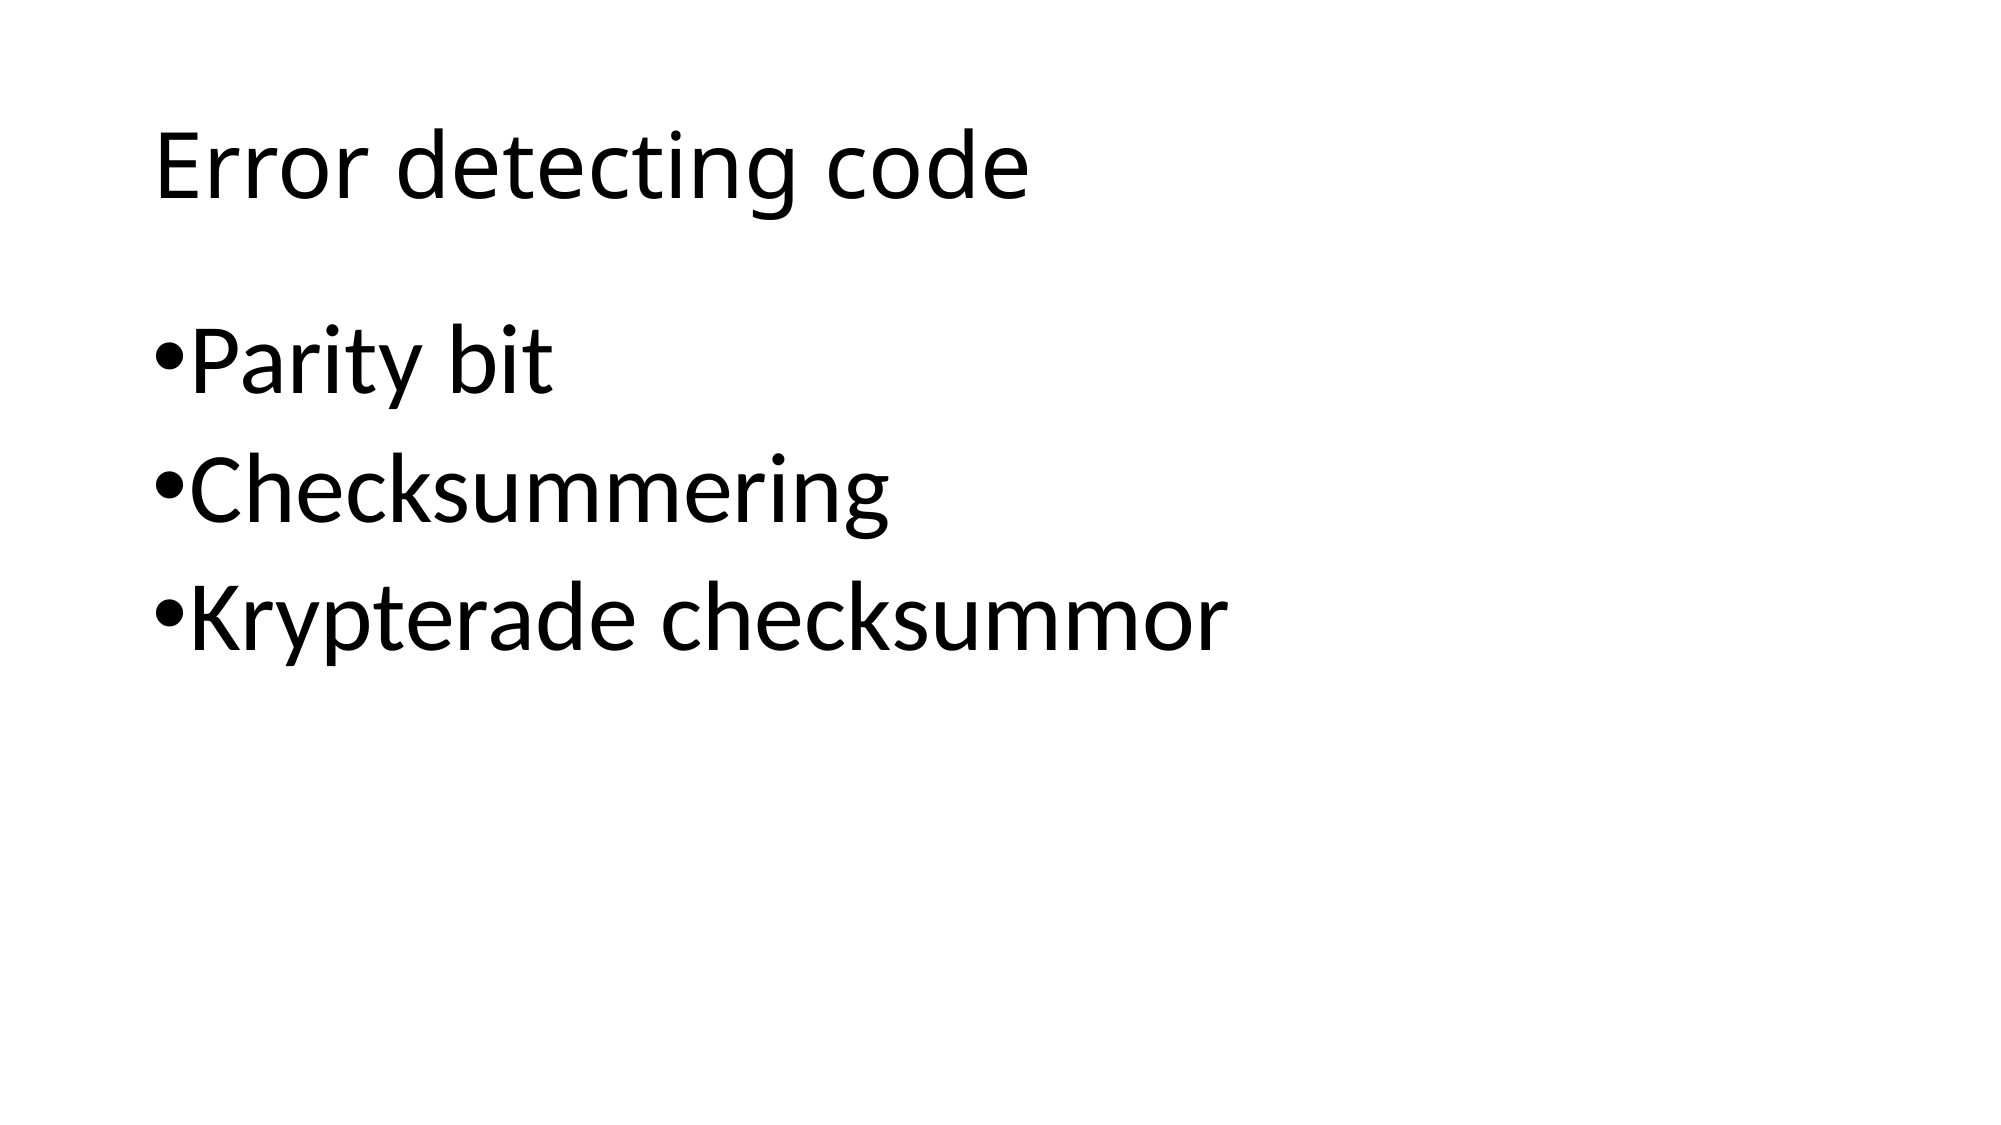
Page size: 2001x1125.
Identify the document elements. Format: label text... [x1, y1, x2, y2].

title Error detecting code [137, 59, 1863, 278]
list Parity bit Checksummering Krypterade checksummor [137, 299, 1863, 1014]
